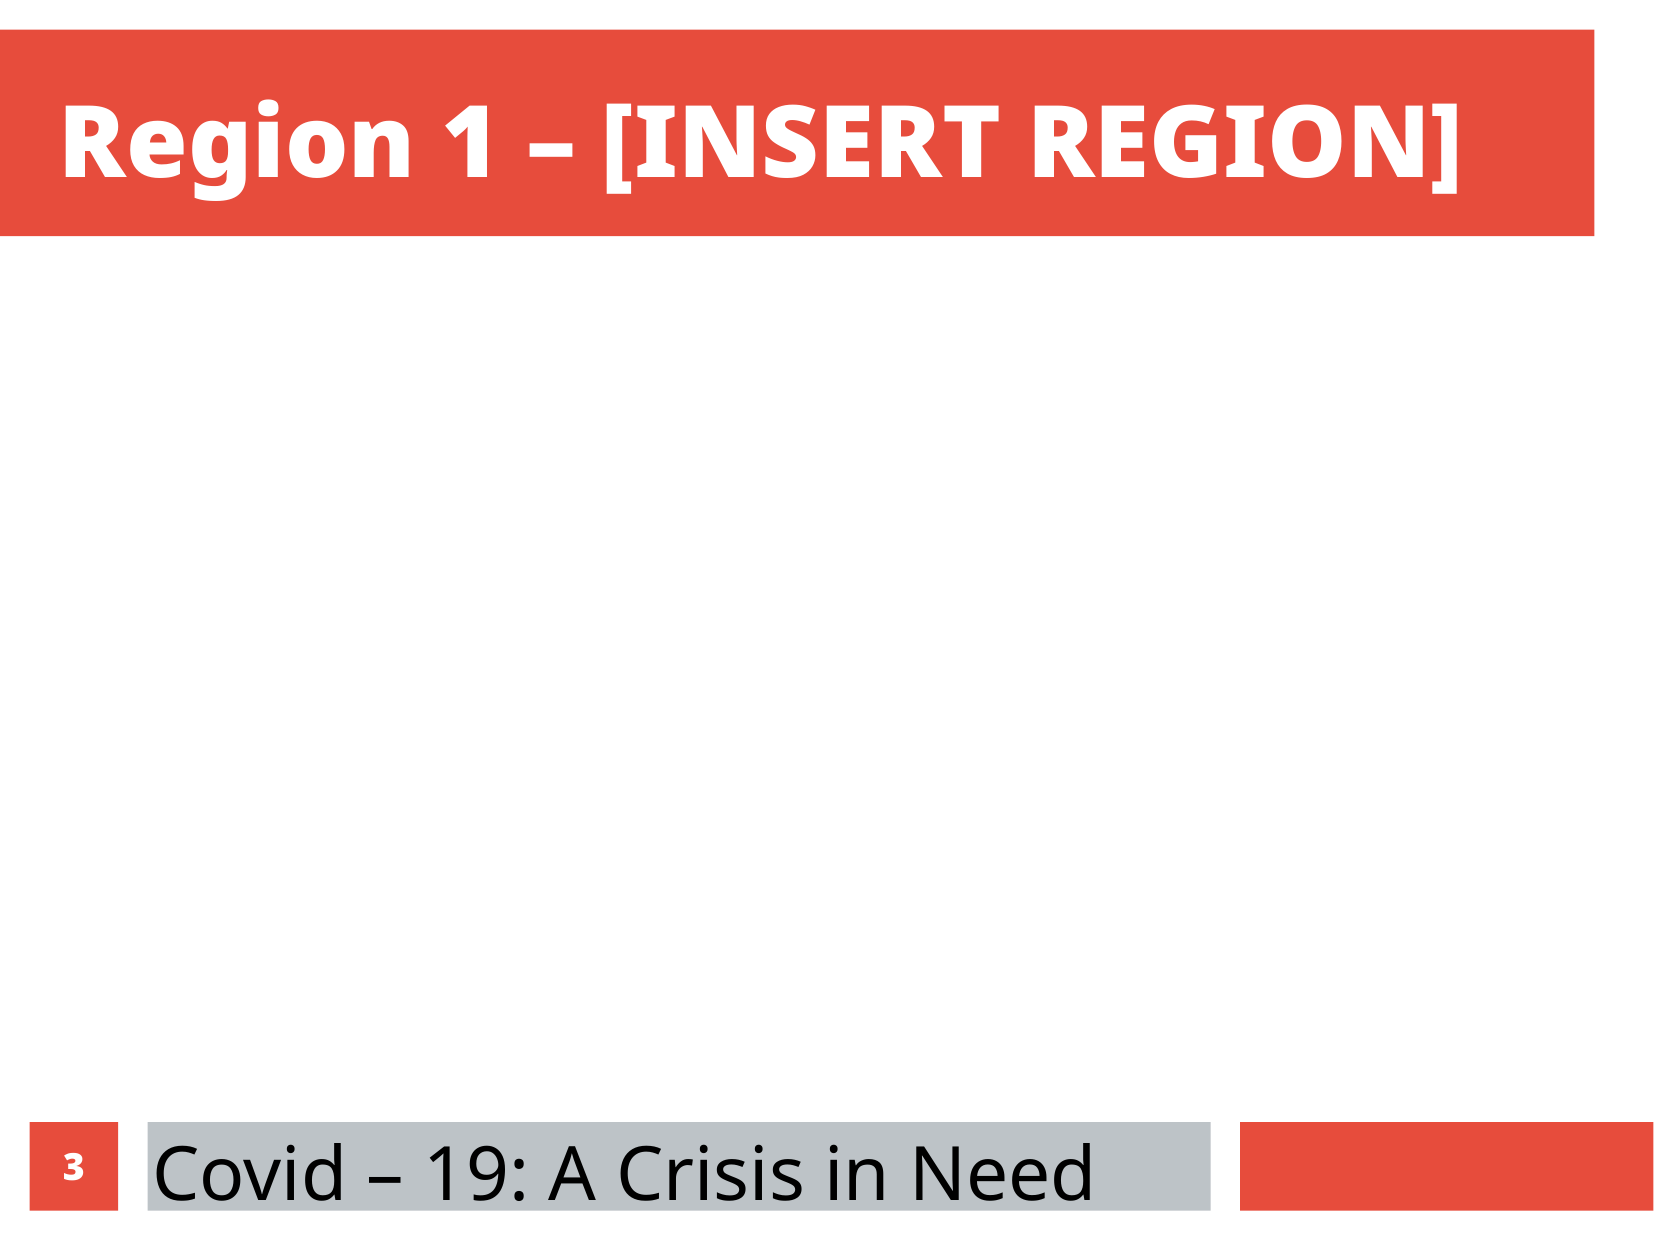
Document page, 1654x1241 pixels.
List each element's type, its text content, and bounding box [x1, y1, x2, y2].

text_box Covid – 19: A Crisis in Need [137, 1112, 1276, 1241]
title Region 1 – [INSERT REGION] [59, 59, 1595, 207]
